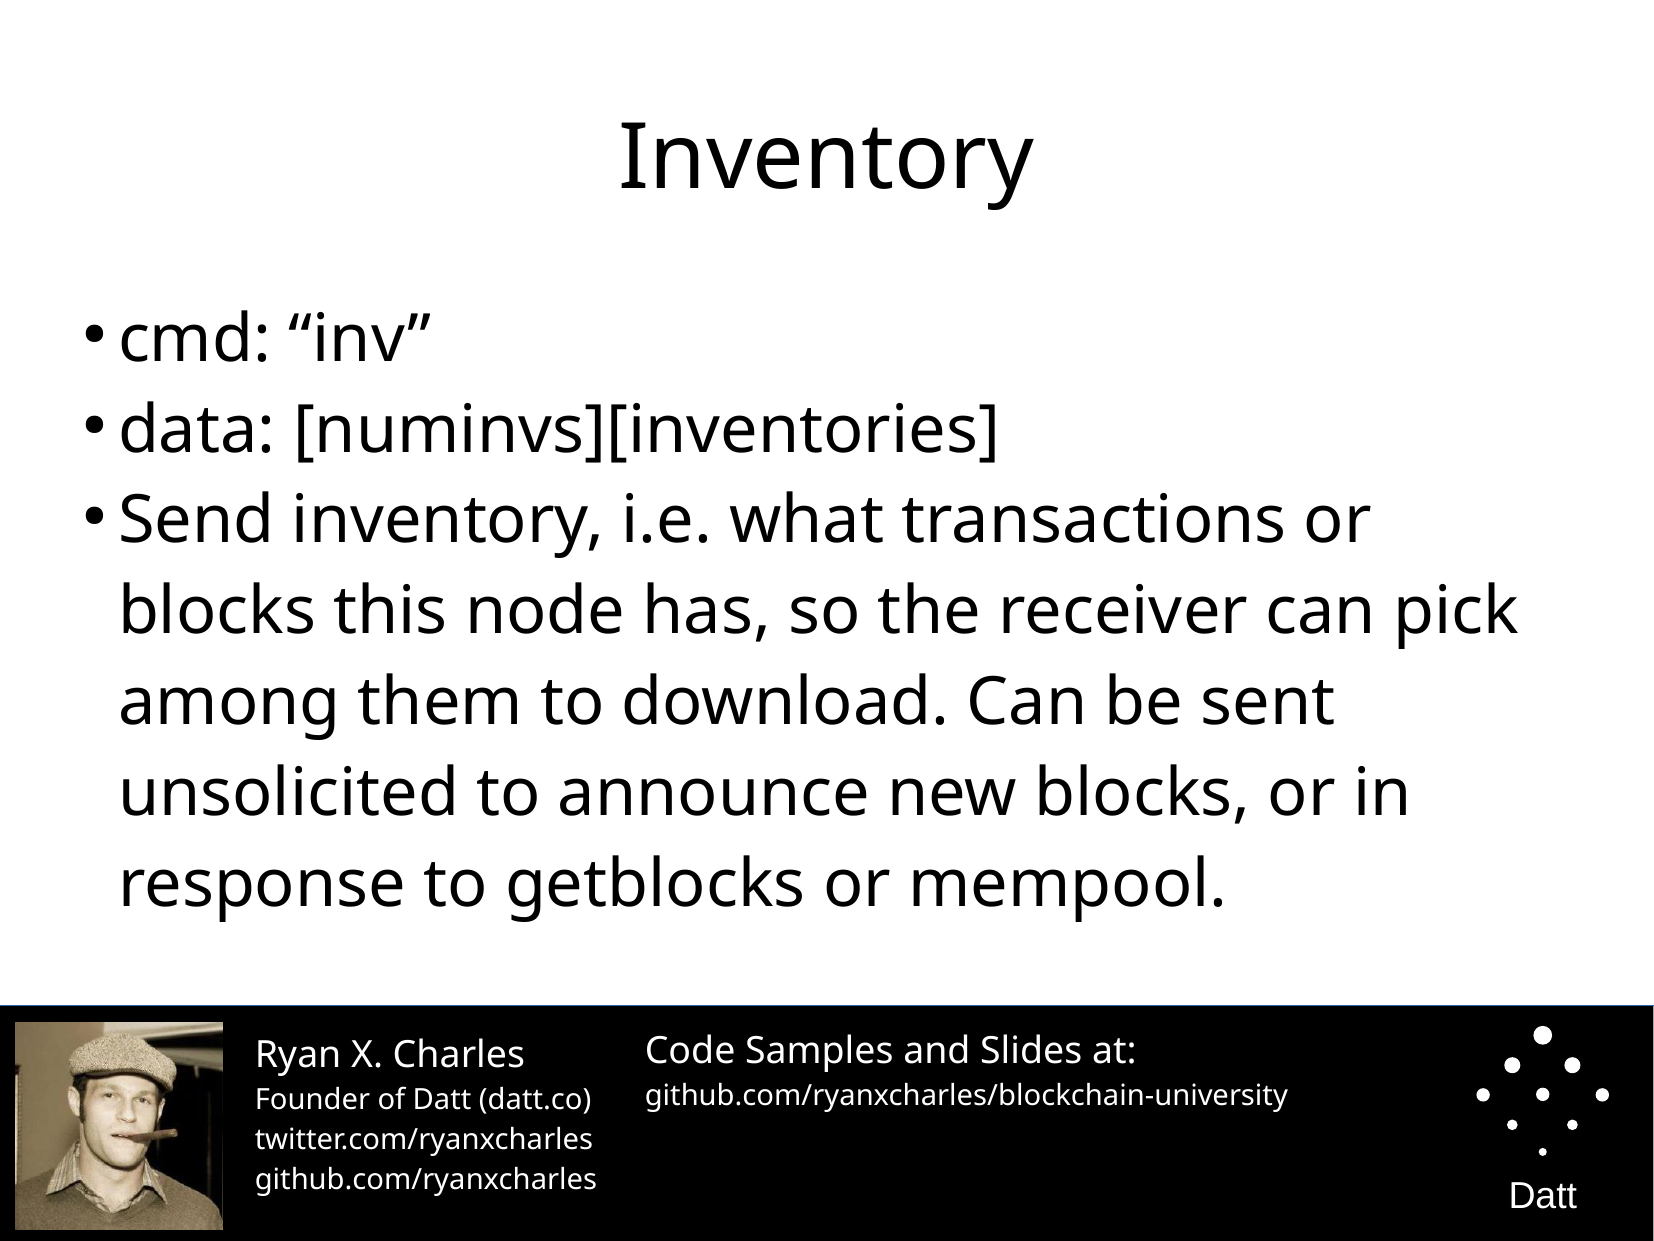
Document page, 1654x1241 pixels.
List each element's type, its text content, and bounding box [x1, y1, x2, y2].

text_box [0, 1005, 1654, 1241]
picture [1475, 1023, 1611, 1159]
text_box Ryan X. Charles Founder of Datt (datt.co) twitter.com/ryanxcharles github.com/ryanxcharles [240, 1020, 976, 1241]
picture [15, 1022, 223, 1231]
title Inventory [82, 49, 1571, 257]
subtitle cmd: “inv” data: [numinvs][inventories] Send inventory, i.e. what transactions or blocks this node has, so the receiver can pick among them to download. Can be sent unsolicited to announce new blocks, or in response to getblocks or mempool. [82, 290, 1571, 1005]
text_box Code Samples and Slides at: github.com/ryanxcharles/blockchain-university [630, 1015, 1403, 1156]
text_box Datt [1452, 1167, 1633, 1241]
